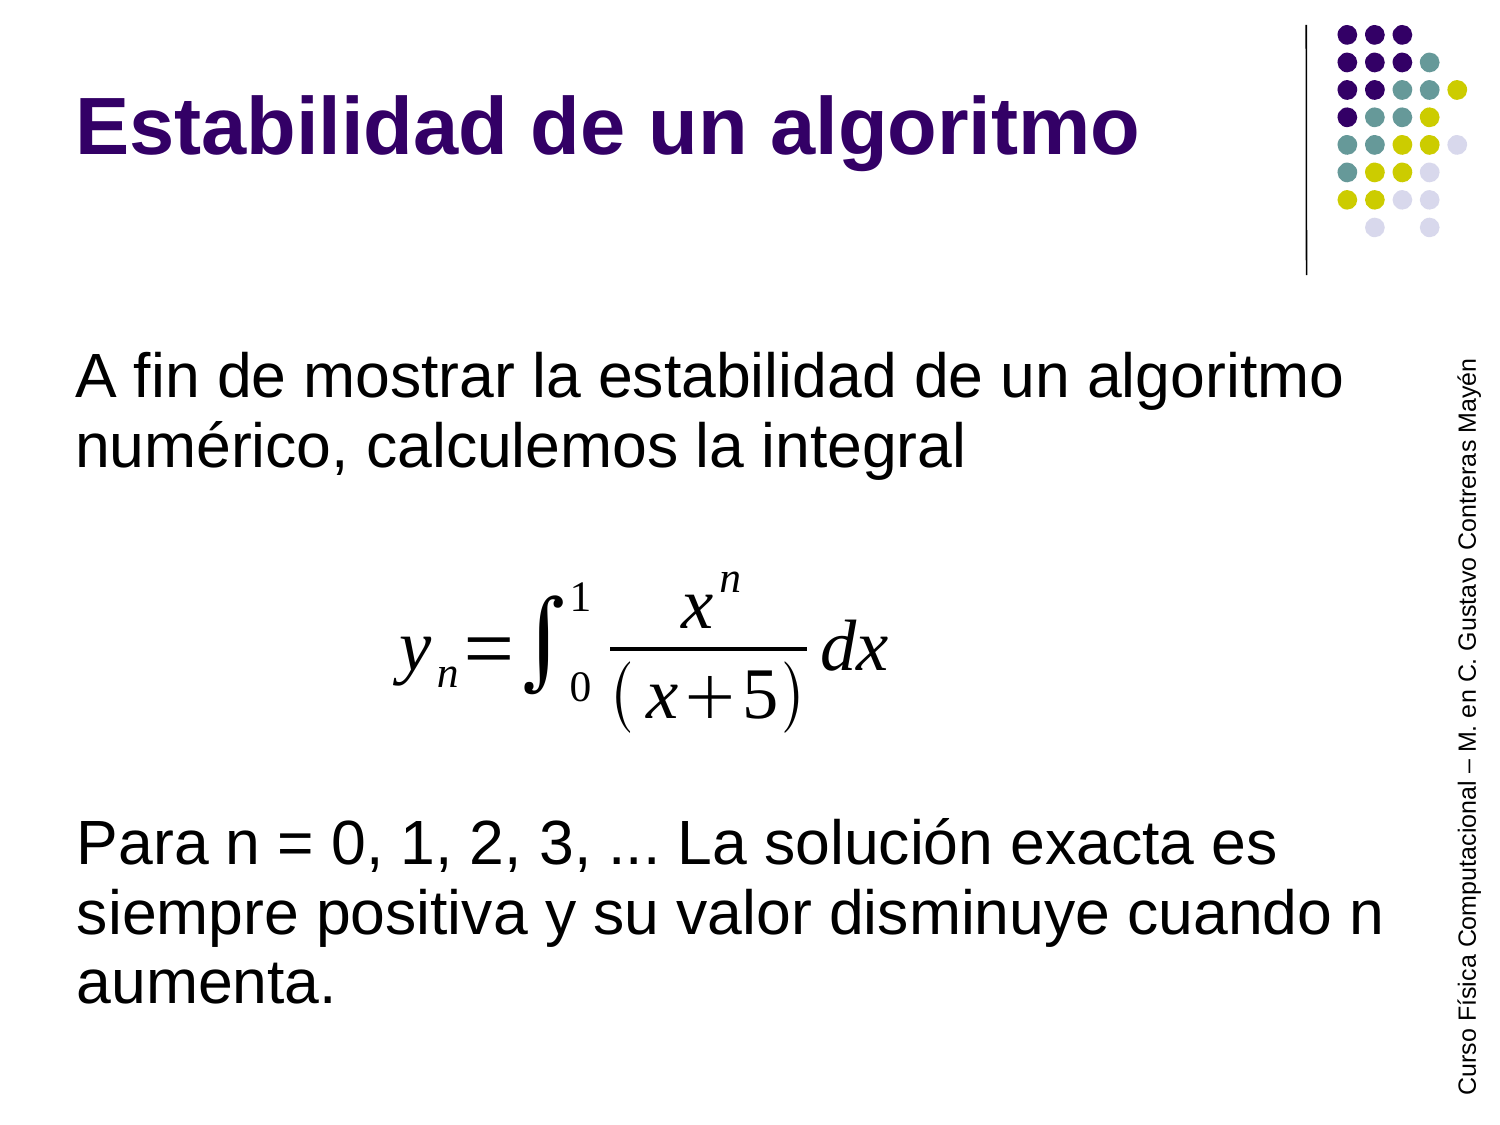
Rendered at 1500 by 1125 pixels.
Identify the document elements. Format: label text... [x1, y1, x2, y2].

text_box Para n = 0, 1, 2, 3, ... La solución exacta es siempre positiva y su valor disminuye cuando n aumenta. [76, 791, 1427, 1034]
title Estabilidad de un algoritmo [74, 27, 1313, 225]
subtitle A fin de mostrar la estabilidad de un algoritmo numérico, calculemos la integral [75, 289, 1425, 532]
chart [383, 553, 895, 739]
